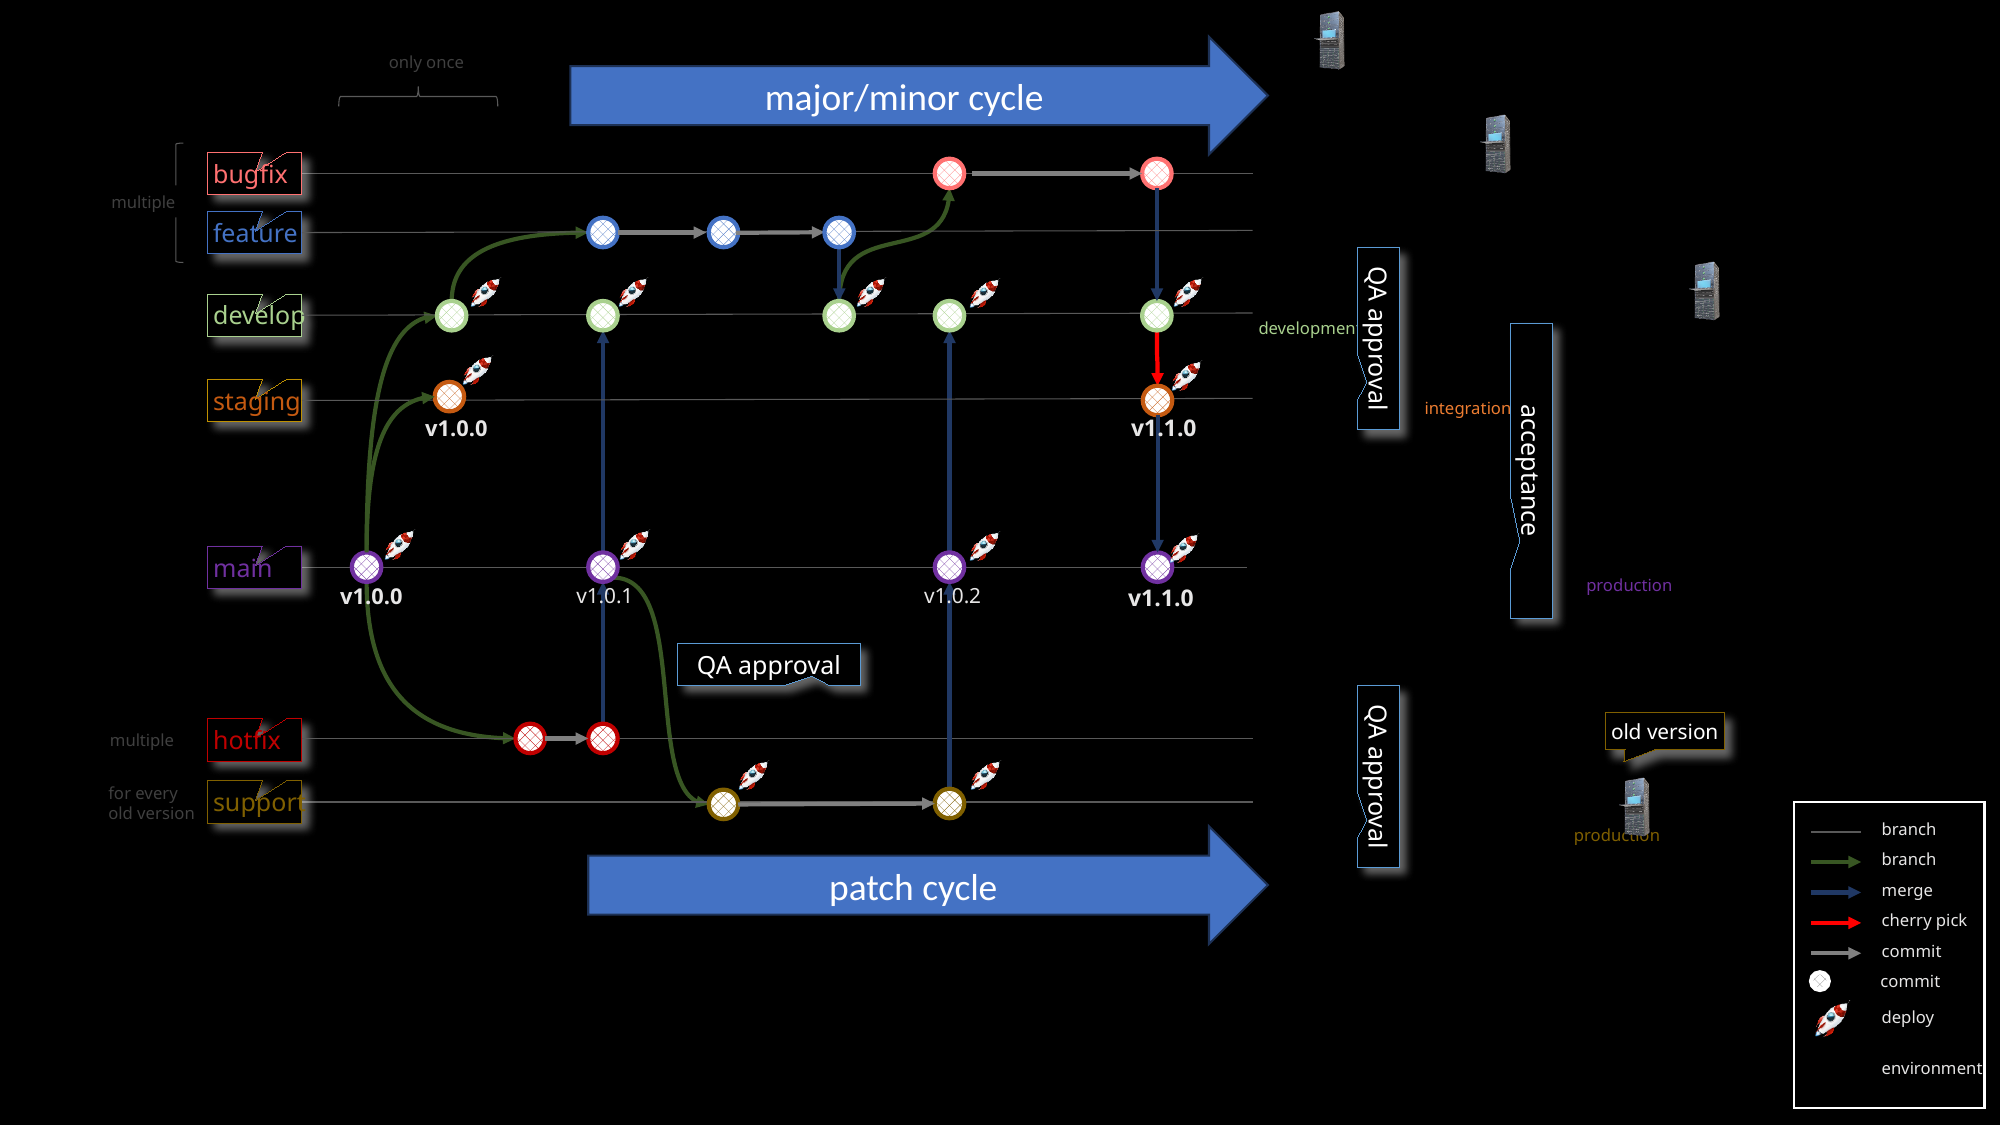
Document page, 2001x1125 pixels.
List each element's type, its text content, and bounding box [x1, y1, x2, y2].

text_box [934, 788, 965, 819]
picture [1166, 529, 1202, 565]
picture [467, 273, 504, 309]
text_box [934, 300, 965, 331]
text_box bugfix [207, 152, 302, 195]
text_box v1.0.2 [909, 575, 996, 616]
text_box [588, 300, 618, 331]
text_box multiple [103, 723, 181, 756]
text_box [934, 552, 965, 582]
text_box [588, 723, 618, 754]
text_box acceptance [1510, 323, 1553, 619]
text_box branch [1866, 811, 1952, 847]
text_box v1.1.0 [1116, 406, 1212, 449]
picture [1602, 773, 1668, 839]
text_box for every old version [102, 776, 202, 829]
text_box main [207, 546, 302, 589]
picture [1168, 356, 1205, 393]
text_box environment [1866, 1051, 1998, 1086]
picture [616, 525, 653, 562]
picture [966, 527, 1003, 563]
text_box branch [1866, 847, 1952, 877]
text_box [434, 381, 465, 407]
text_box integration [1409, 390, 1510, 426]
text_box [515, 723, 545, 754]
picture [1811, 996, 1853, 1039]
text_box major/minor cycle [570, 36, 1268, 155]
text_box v1.0.0 [325, 575, 418, 617]
picture [1170, 273, 1206, 309]
picture [459, 351, 496, 387]
picture [966, 274, 1003, 311]
text_box [588, 552, 618, 582]
text_box v1.0.1 [561, 575, 648, 616]
text_box [824, 300, 854, 331]
text_box QA approval [677, 643, 861, 686]
picture [1672, 257, 1738, 323]
text_box commit [1866, 933, 1957, 968]
text_box QA approval [1357, 247, 1400, 430]
text_box cherry pick [1866, 902, 1983, 938]
text_box [1811, 972, 1829, 991]
text_box [1142, 158, 1172, 188]
text_box [708, 217, 738, 248]
text_box hotfix [207, 718, 302, 762]
text_box v1.1.0 [1113, 576, 1209, 619]
text_box development [1243, 310, 1357, 346]
text_box [588, 217, 618, 248]
picture [1463, 110, 1529, 176]
text_box [436, 300, 467, 331]
picture [853, 273, 889, 309]
text_box support [207, 780, 302, 824]
text_box [824, 217, 854, 248]
text_box [1142, 301, 1172, 331]
picture [381, 525, 418, 562]
text_box production [1559, 816, 1676, 852]
text_box deploy [1866, 999, 1949, 1035]
picture [1297, 7, 1363, 73]
picture [735, 756, 772, 792]
picture [967, 756, 1004, 793]
text_box [1142, 385, 1173, 406]
text_box merge [1866, 872, 1949, 902]
text_box develop [207, 294, 302, 337]
text_box [934, 158, 965, 189]
text_box [351, 552, 382, 582]
text_box commit [1865, 963, 1956, 999]
text_box production [1571, 567, 1688, 603]
text_box multiple [105, 185, 182, 218]
text_box [1142, 552, 1173, 576]
text_box old version [1605, 712, 1725, 762]
text_box [708, 789, 738, 820]
picture [615, 273, 651, 309]
text_box only once [382, 46, 471, 79]
text_box feature [207, 211, 302, 254]
text_box v1.0.0 [410, 407, 503, 449]
text_box patch cycle [588, 826, 1268, 945]
text_box staging [207, 379, 302, 422]
text_box QA approval [1357, 685, 1400, 868]
